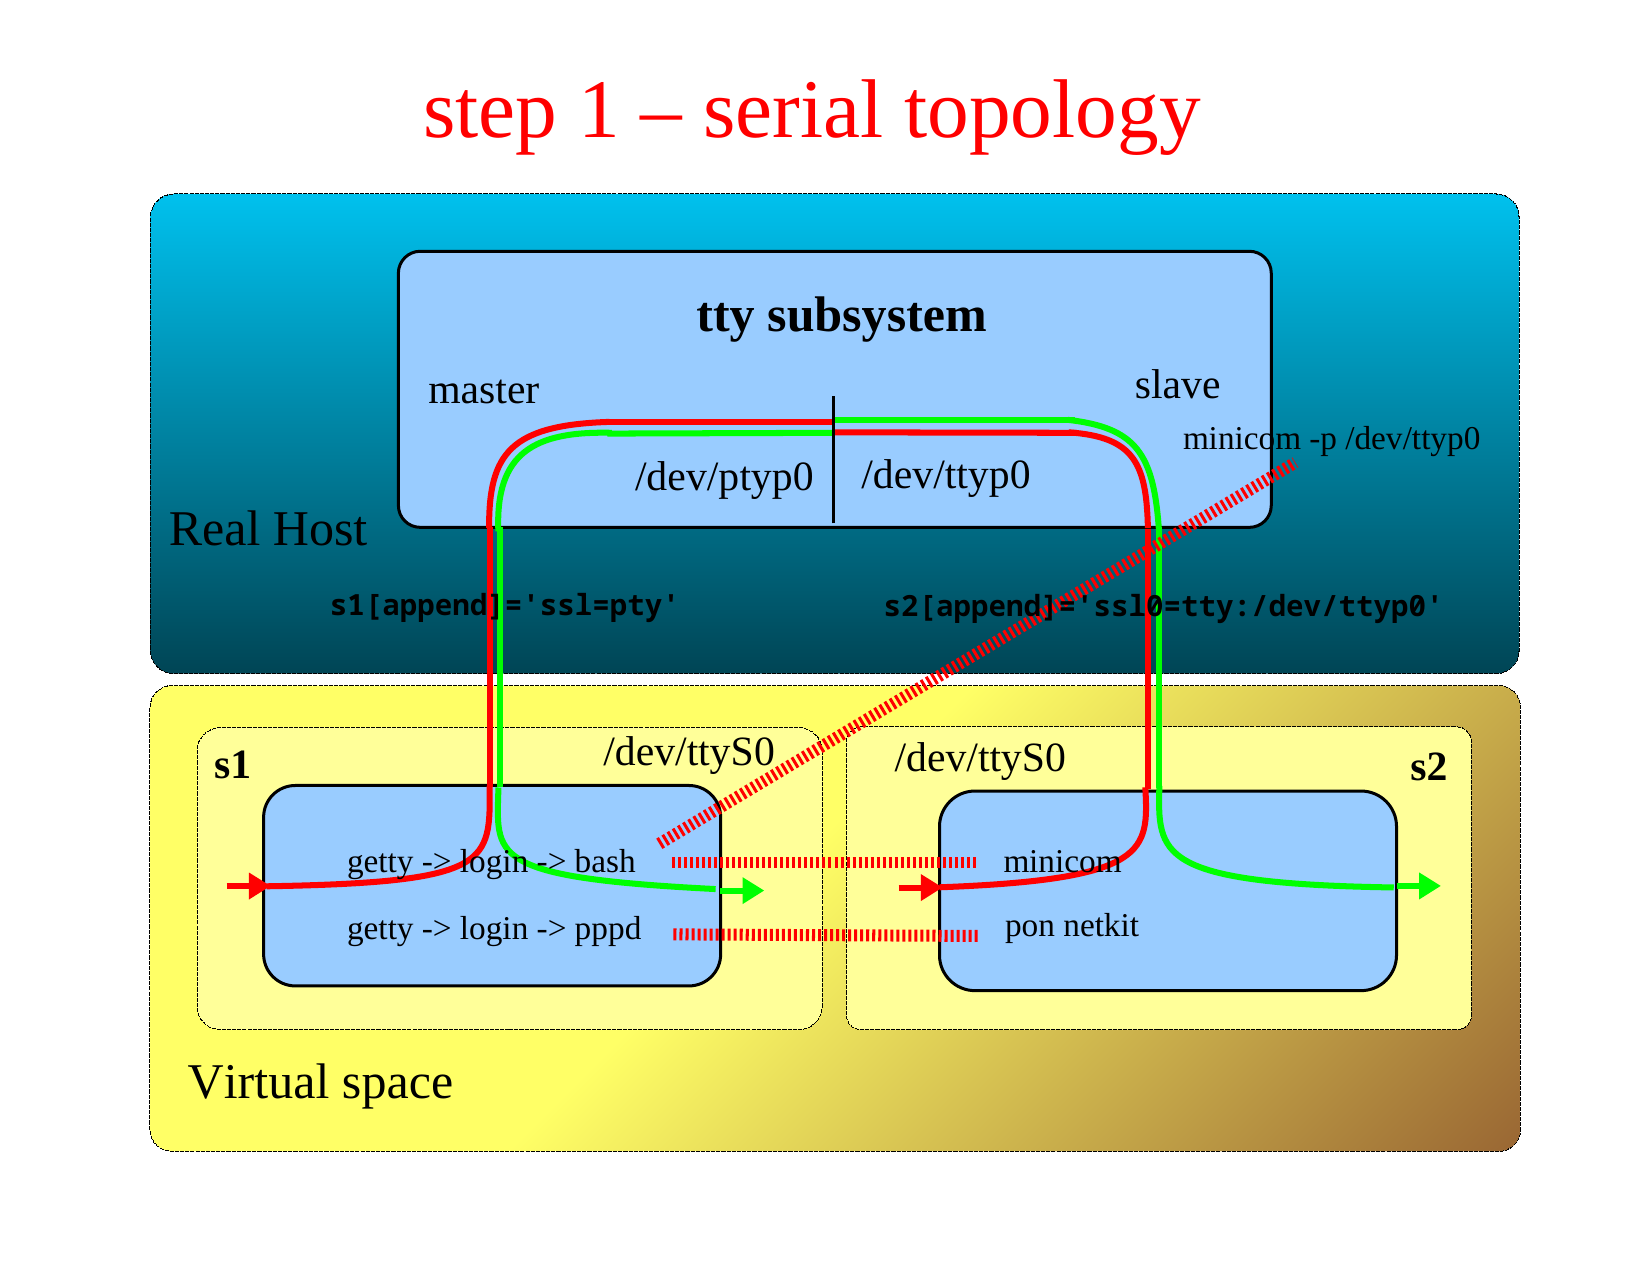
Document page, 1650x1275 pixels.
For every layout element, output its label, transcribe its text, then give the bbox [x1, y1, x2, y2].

text_box [1151, 553, 1156, 584]
text_box [150, 193, 1520, 674]
text_box getty -> login -> pppd [347, 910, 643, 951]
text_box slave [1134, 360, 1222, 412]
text_box /dev/ttyS0 [603, 728, 776, 779]
text_box minicom -p /dev/ttyp0 [1183, 419, 1482, 460]
text_box master [428, 366, 541, 417]
text_box pon netkit [1005, 907, 1140, 948]
text_box s2 [1410, 743, 1449, 798]
text_box /dev/ptyp0 [635, 453, 815, 504]
text_box s2[append]='ssl0=tty:/dev/ttyp0' [883, 584, 1444, 630]
text_box step 1 – serial topology [81, 45, 1544, 173]
text_box [149, 685, 1521, 1152]
text_box /dev/ttyp0 [861, 450, 1031, 502]
text_box s1[append]='ssl=pty' [329, 584, 681, 629]
text_box Virtual space [187, 1053, 454, 1115]
text_box Real Host [168, 500, 435, 562]
text_box [493, 629, 497, 674]
text_box tty subsystem [696, 287, 988, 353]
text_box [1151, 630, 1156, 674]
text_box s1 [214, 741, 252, 797]
text_box /dev/ttyS0 [894, 733, 1067, 785]
text_box minicom [1003, 842, 1158, 884]
text_box getty -> login -> bash [347, 842, 637, 884]
